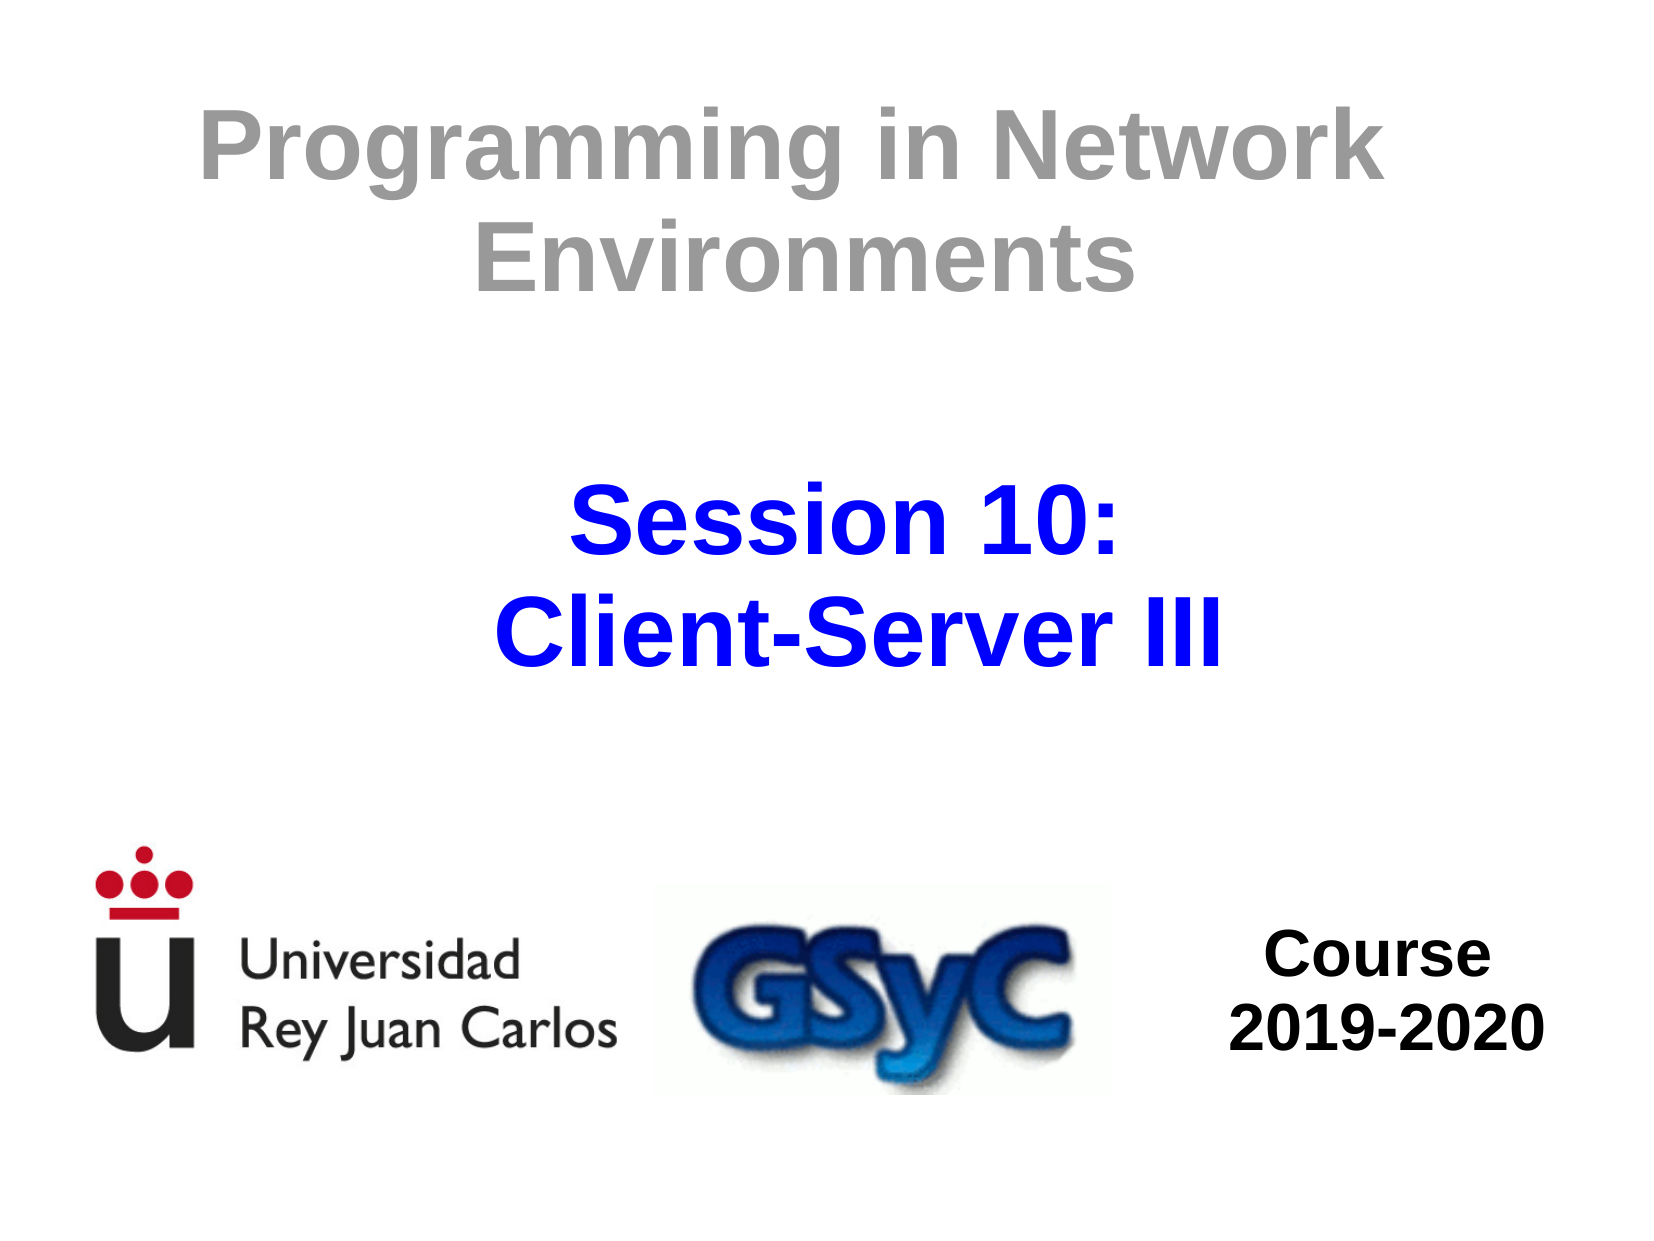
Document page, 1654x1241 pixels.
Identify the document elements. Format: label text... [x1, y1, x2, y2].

picture [61, 824, 646, 1081]
picture [653, 884, 1111, 1096]
title Programming in Network Environments [120, 75, 1491, 327]
title Session 10: Client-Server III [144, 408, 1576, 744]
title Course 2019-2020 [1185, 915, 1591, 1066]
